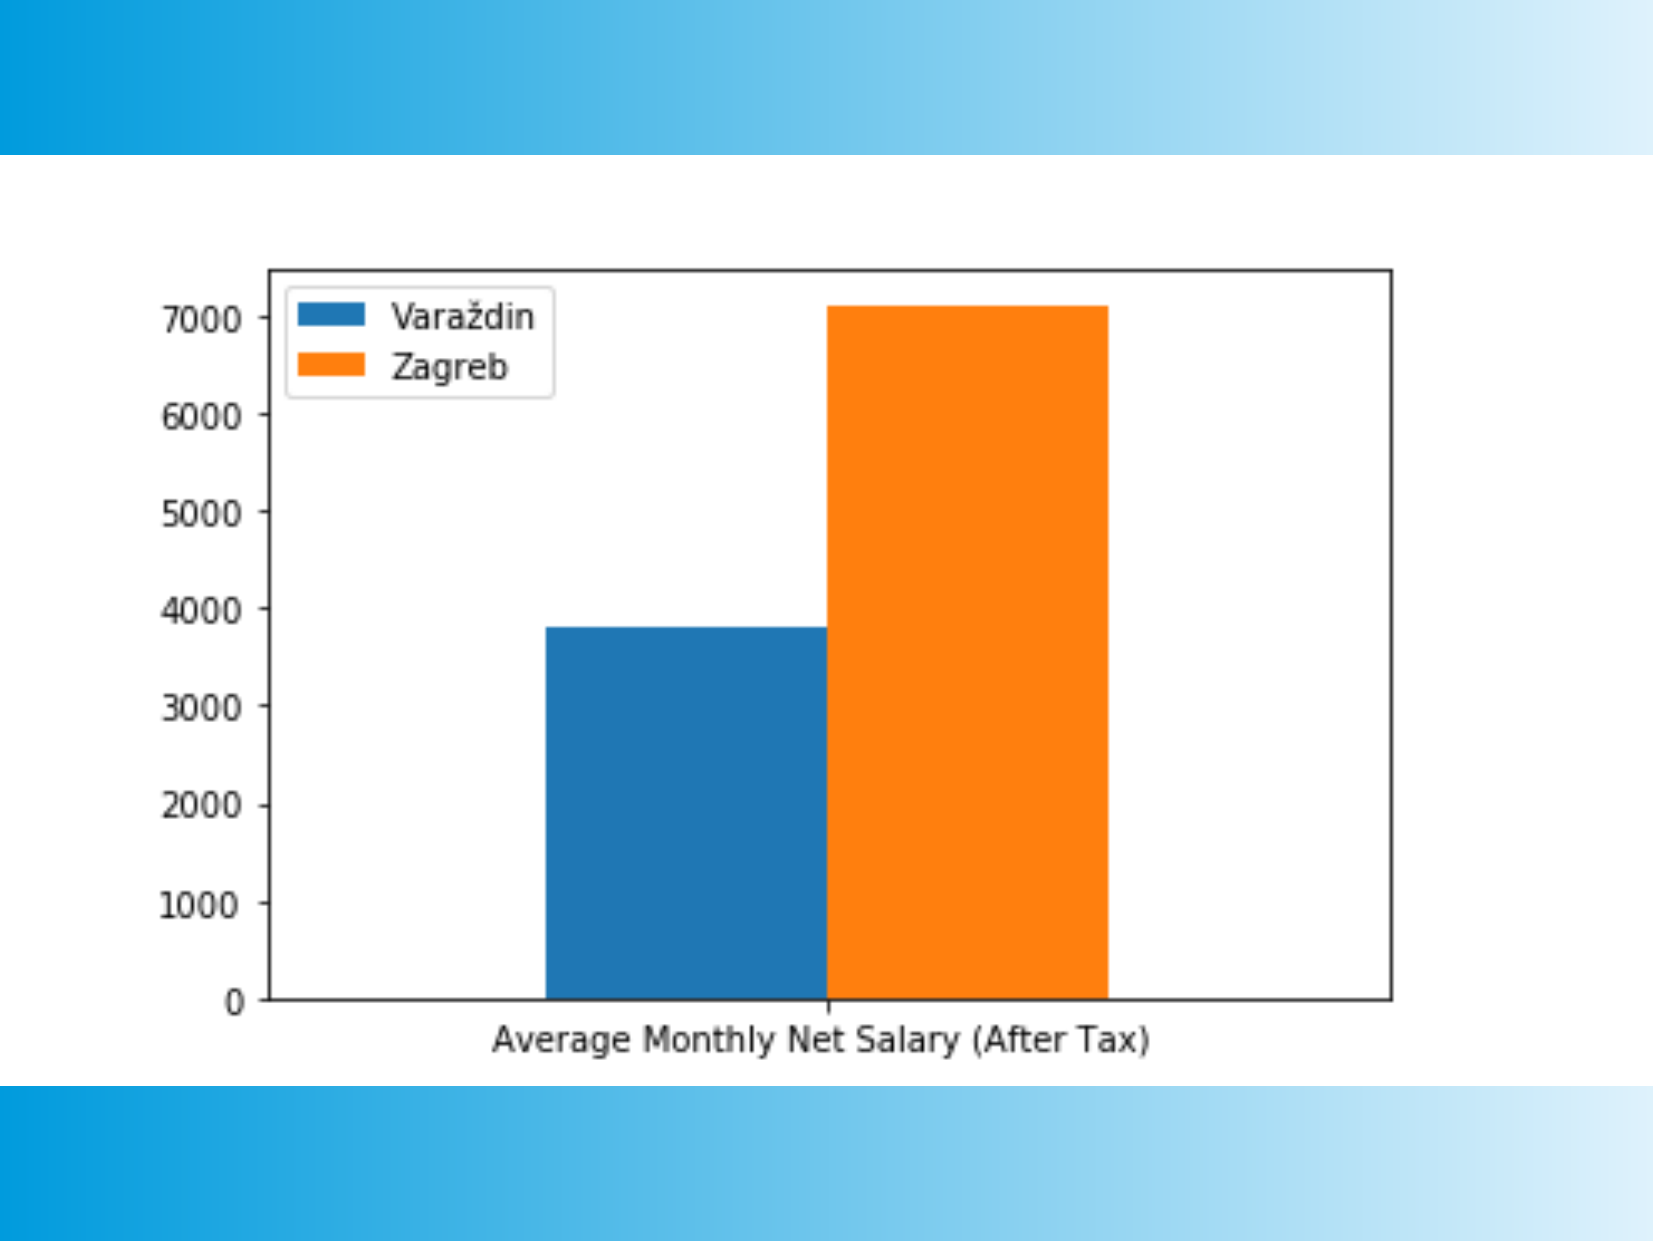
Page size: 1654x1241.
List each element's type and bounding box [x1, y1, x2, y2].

picture [135, 250, 1411, 1081]
